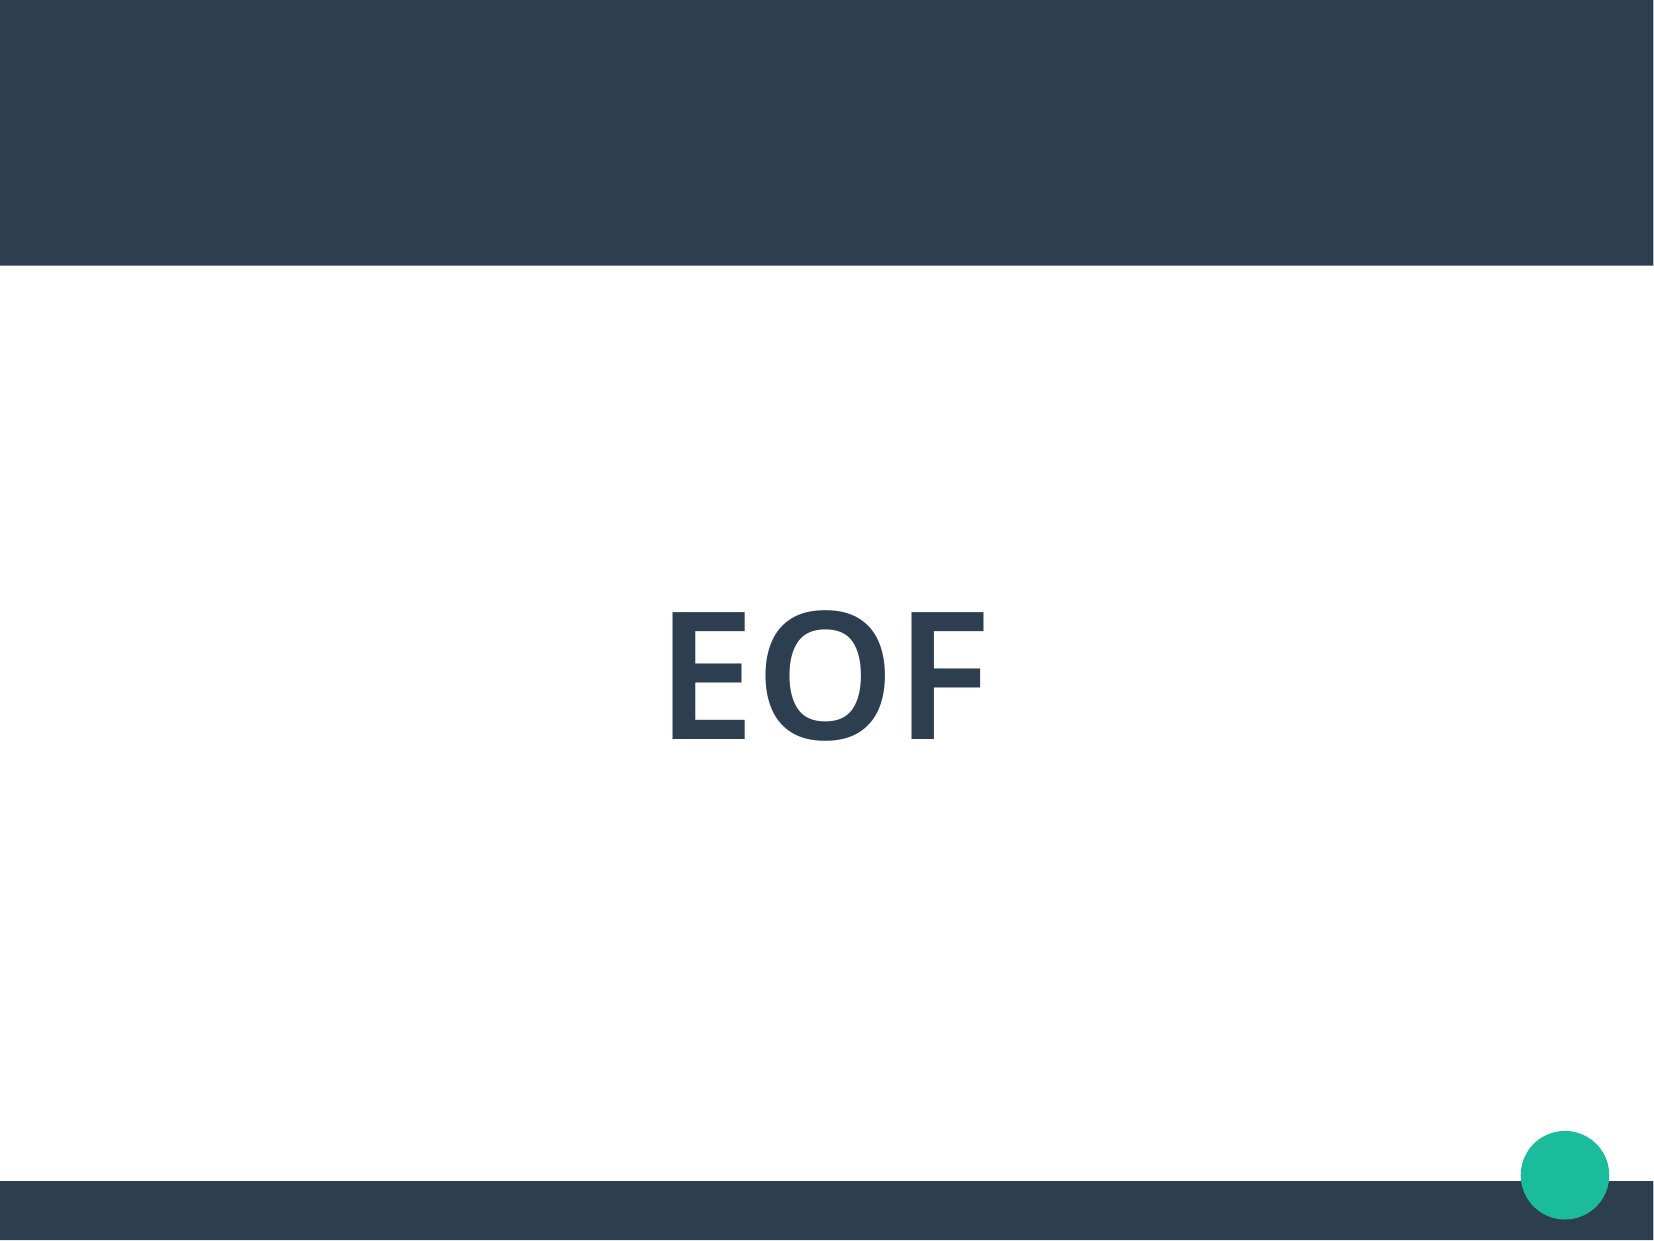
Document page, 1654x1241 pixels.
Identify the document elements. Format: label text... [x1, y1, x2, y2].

list EOF [578, 549, 1170, 792]
